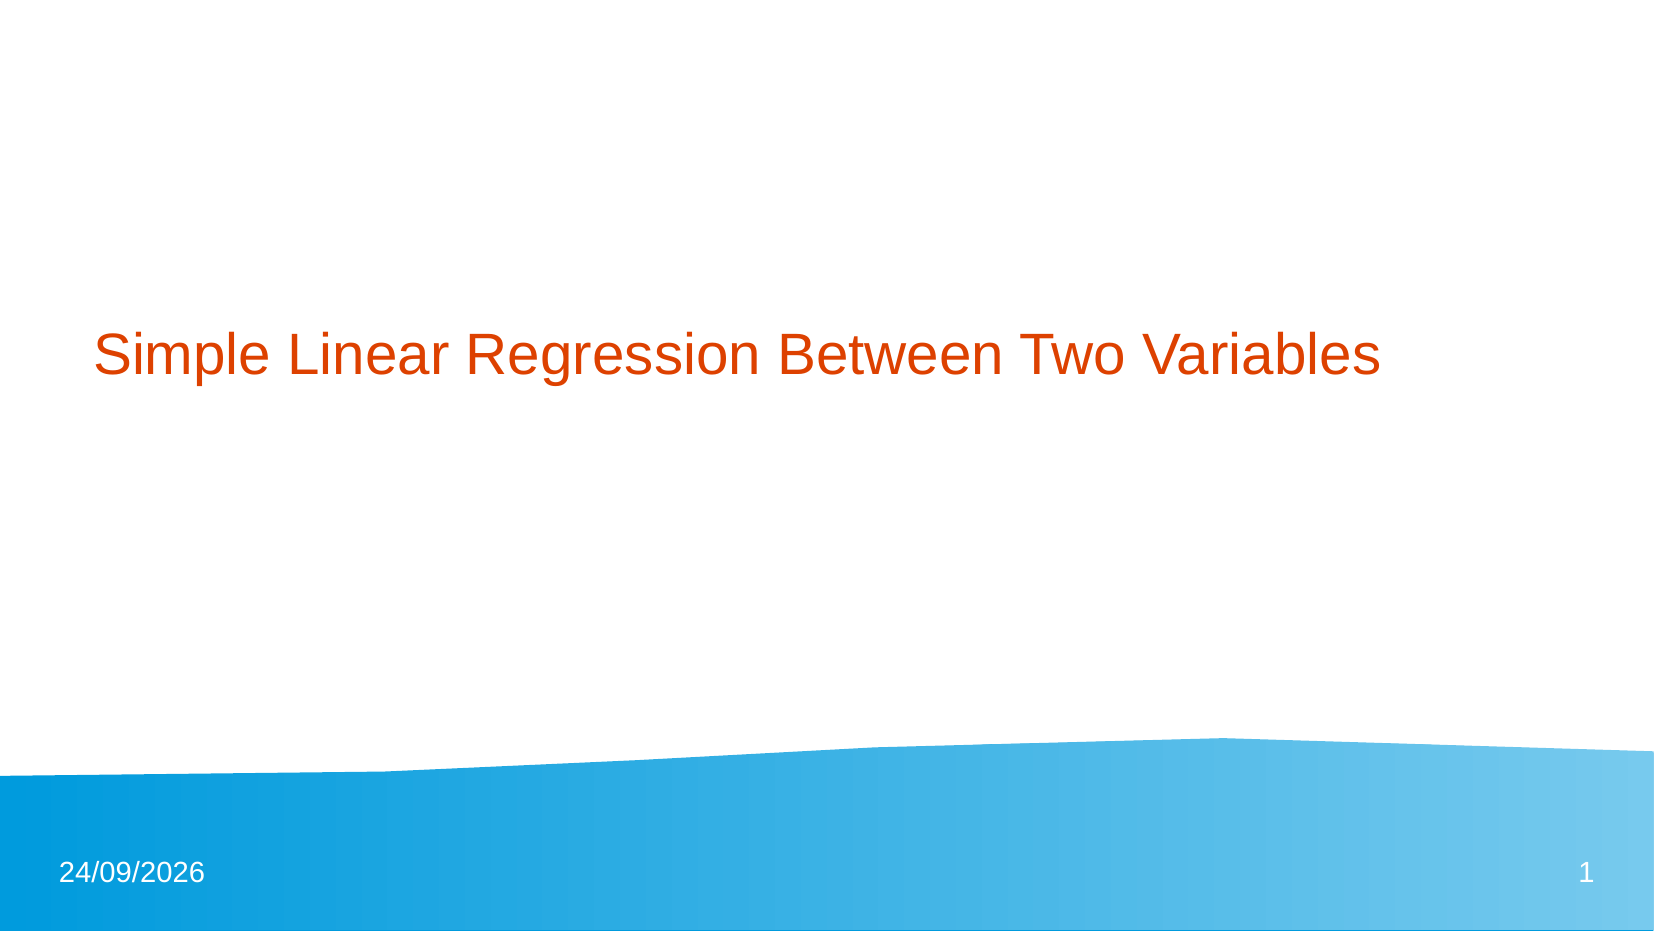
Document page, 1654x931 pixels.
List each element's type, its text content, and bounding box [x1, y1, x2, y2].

title Simple Linear Regression Between Two Variables [0, 265, 1477, 443]
